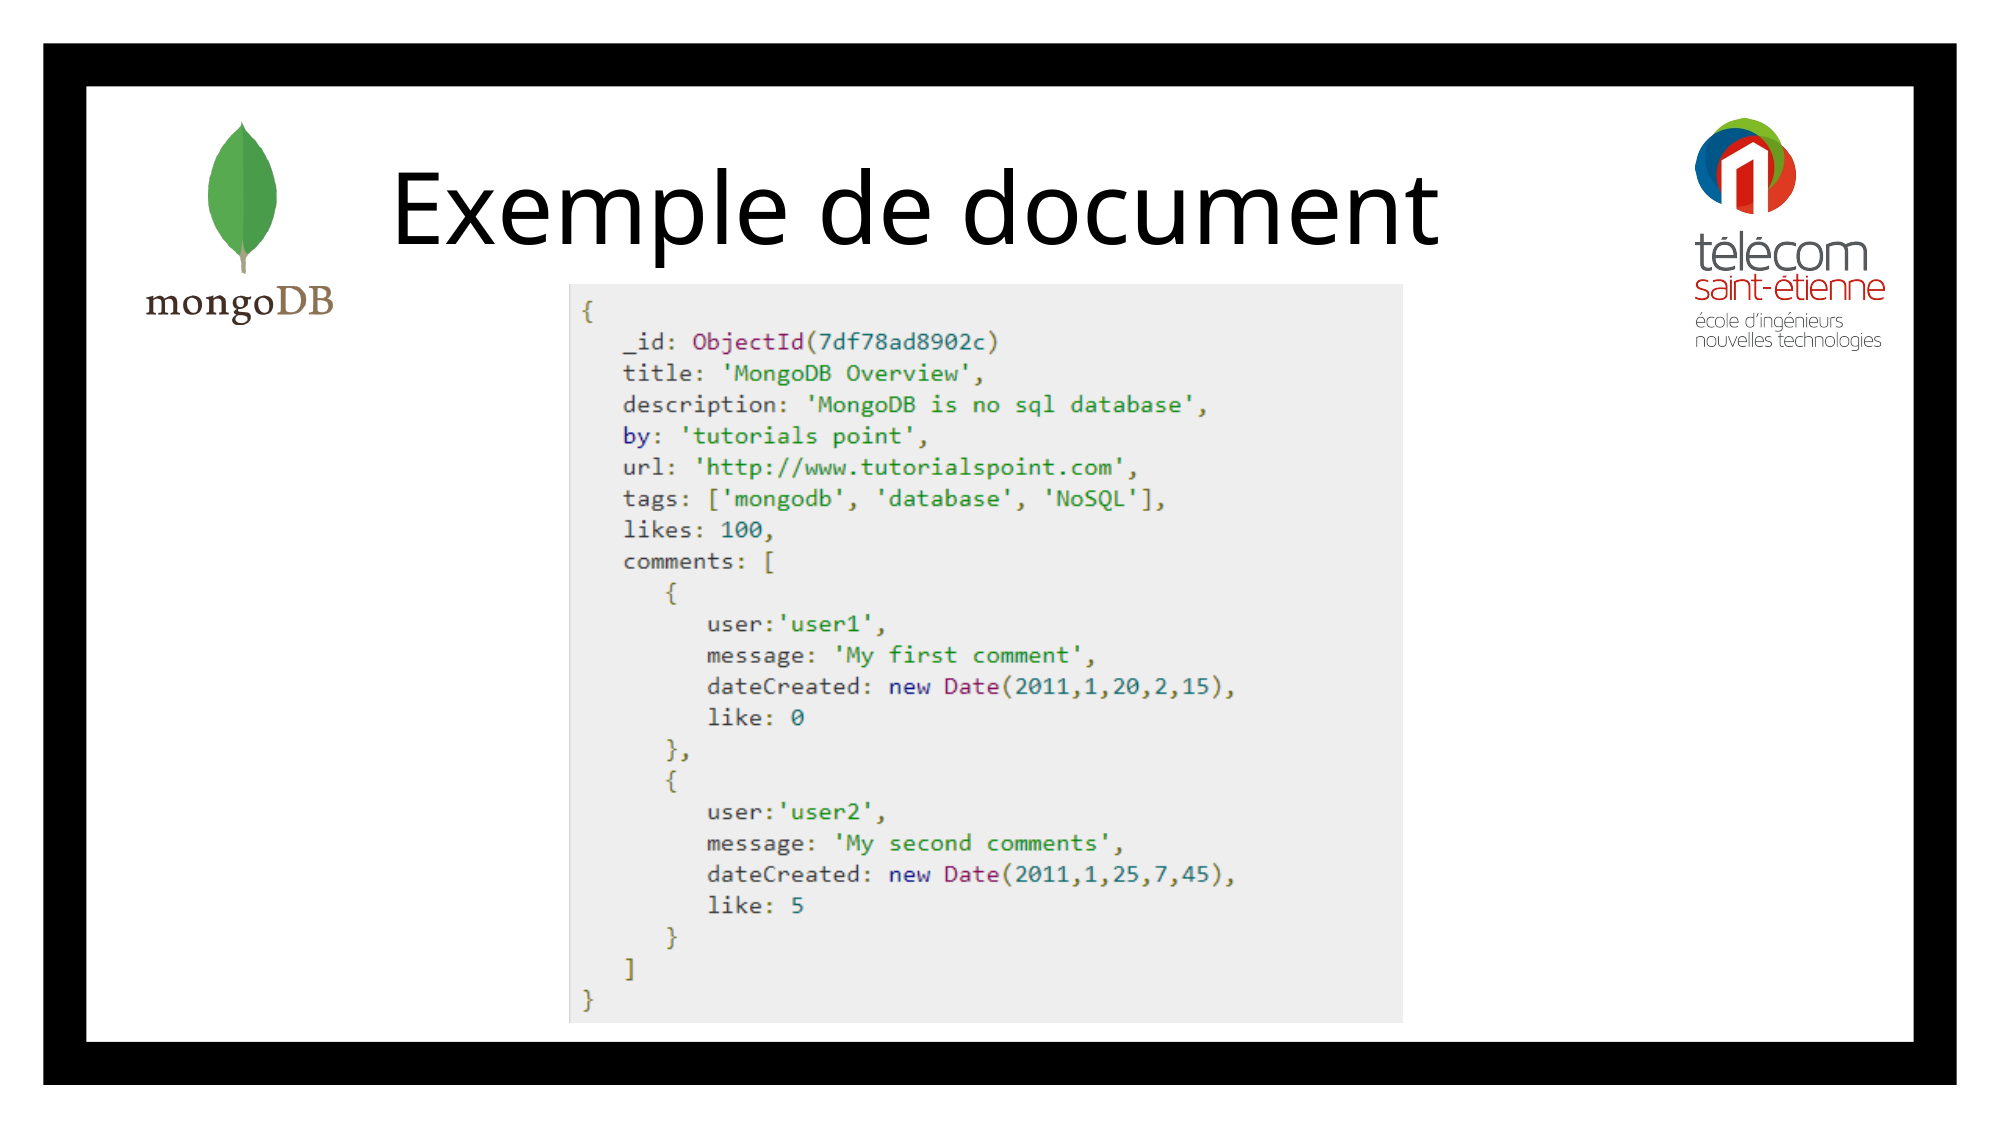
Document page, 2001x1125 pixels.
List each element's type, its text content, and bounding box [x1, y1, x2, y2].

picture [145, 121, 333, 325]
picture [1715, 134, 1730, 138]
picture [569, 284, 1403, 1023]
picture [1695, 118, 1885, 351]
title Exemple de document [369, 138, 1849, 304]
